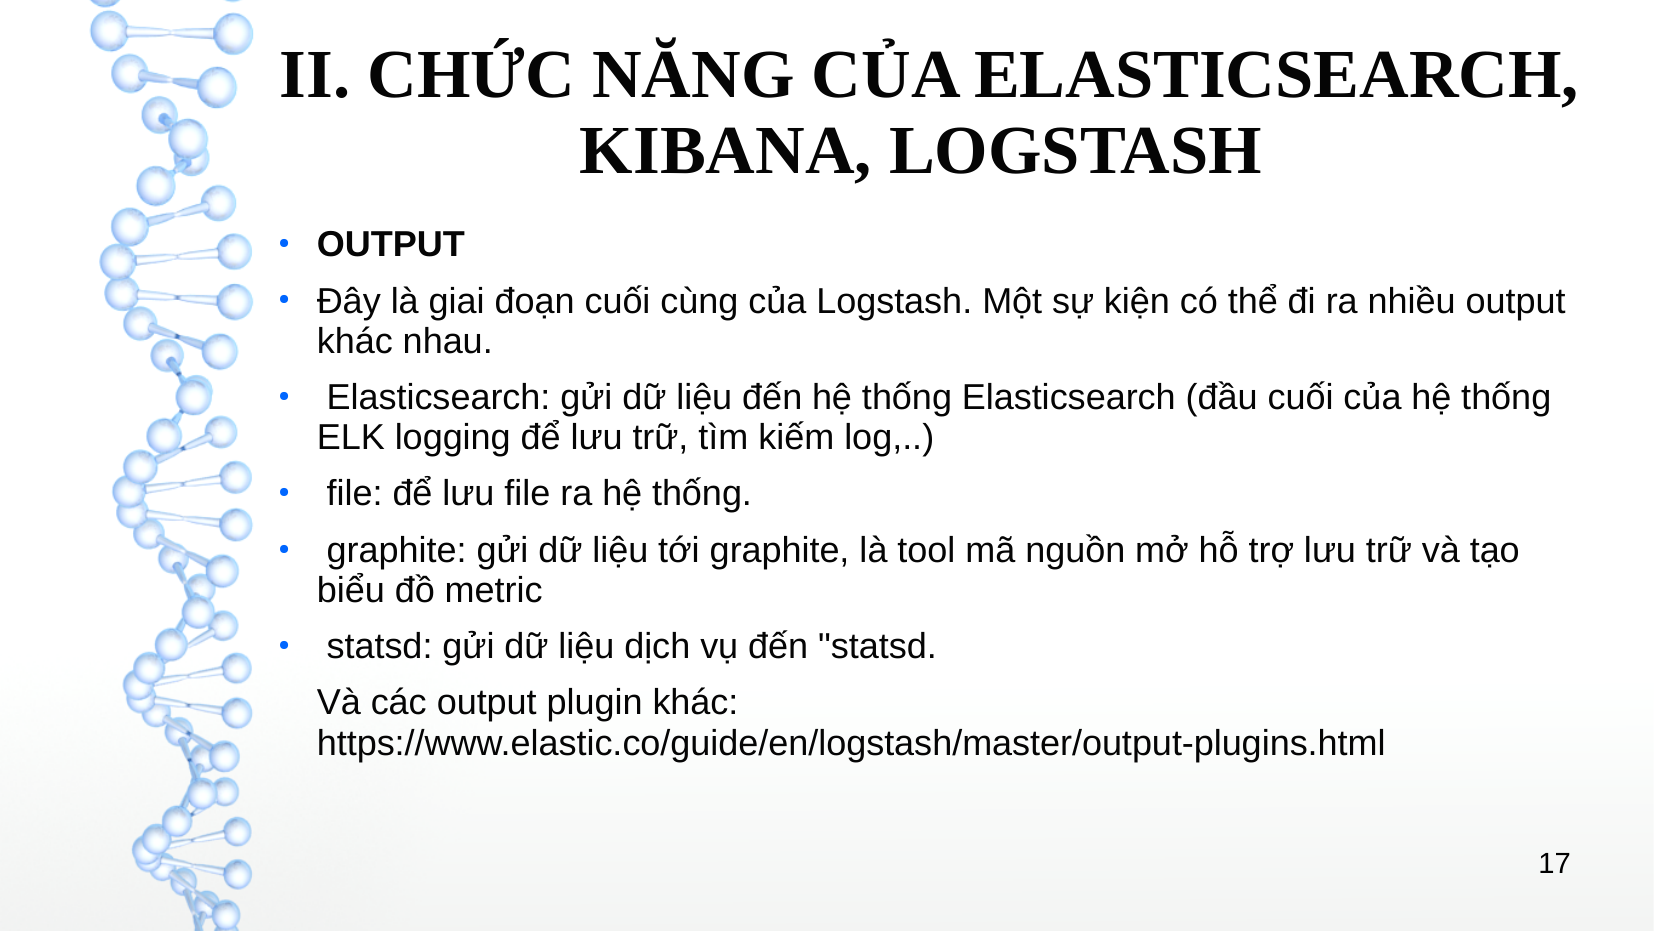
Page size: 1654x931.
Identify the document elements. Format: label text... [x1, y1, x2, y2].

title II. CHỨC NĂNG CỦA ELASTICSEARCH, KIBANA, LOGSTASH [265, 35, 1595, 189]
picture [0, 0, 1654, 931]
list OUTPUT Đây là giai đoạn cuối cùng của Logstash. Một sự kiện có thể đi ra nhiều output khác nhau. Elasticsearch: gửi dữ liệu đến hệ thống Elasticsearch (đầu cuối của hệ thống ELK logging để lưu trữ, tìm kiếm log,..) file: để lưu file ra hệ thống. graphite: gửi dữ liệu tới graphite, là tool mã nguồn mở hỗ trợ lưu trữ và tạo biểu đồ metric statsd: gửi dữ liệu dịch vụ đến "statsd. Và các output plugin khác: https://www.elastic.co/guide/en/logstash/master/output-plugins.html [265, 224, 1595, 764]
